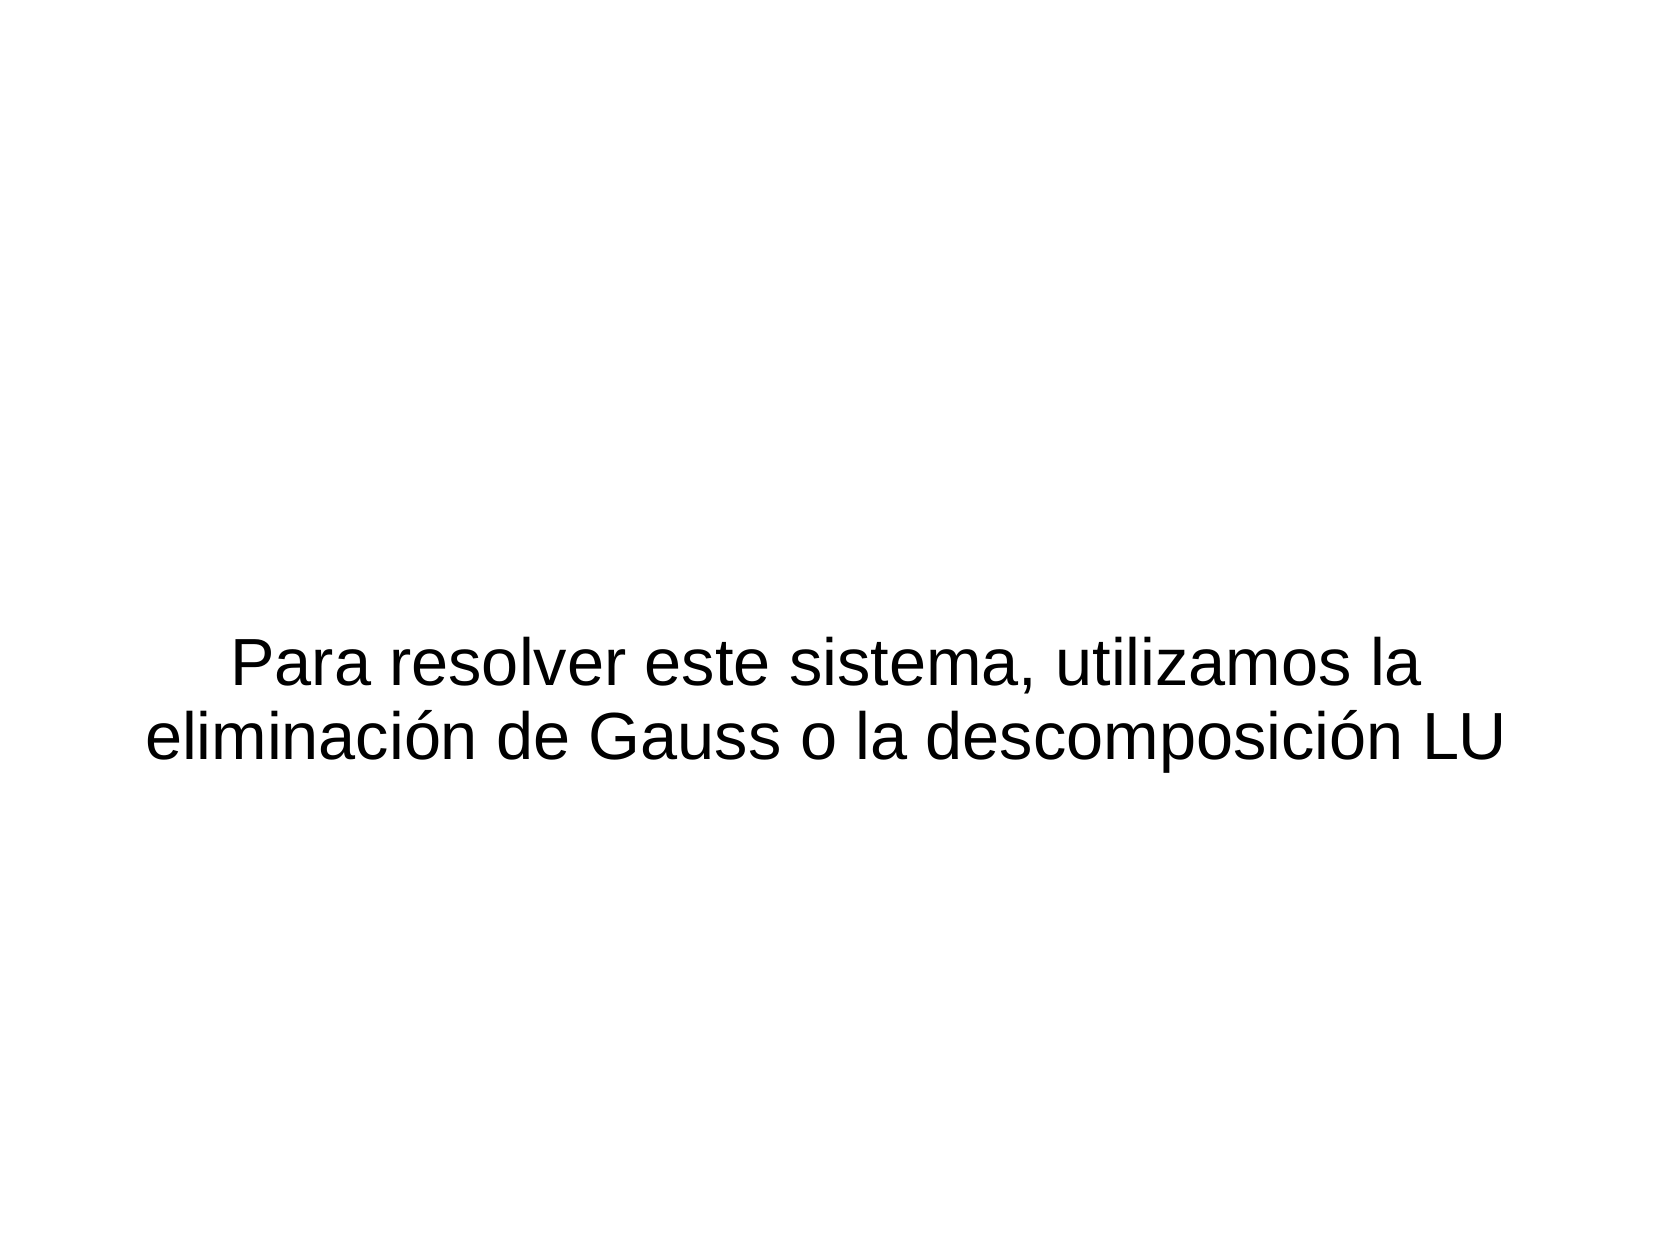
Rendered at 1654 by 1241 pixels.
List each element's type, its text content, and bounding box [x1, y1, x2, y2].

subtitle Para resolver este sistema, utilizamos la eliminación de Gauss o la descomposición LU [82, 290, 1571, 1109]
